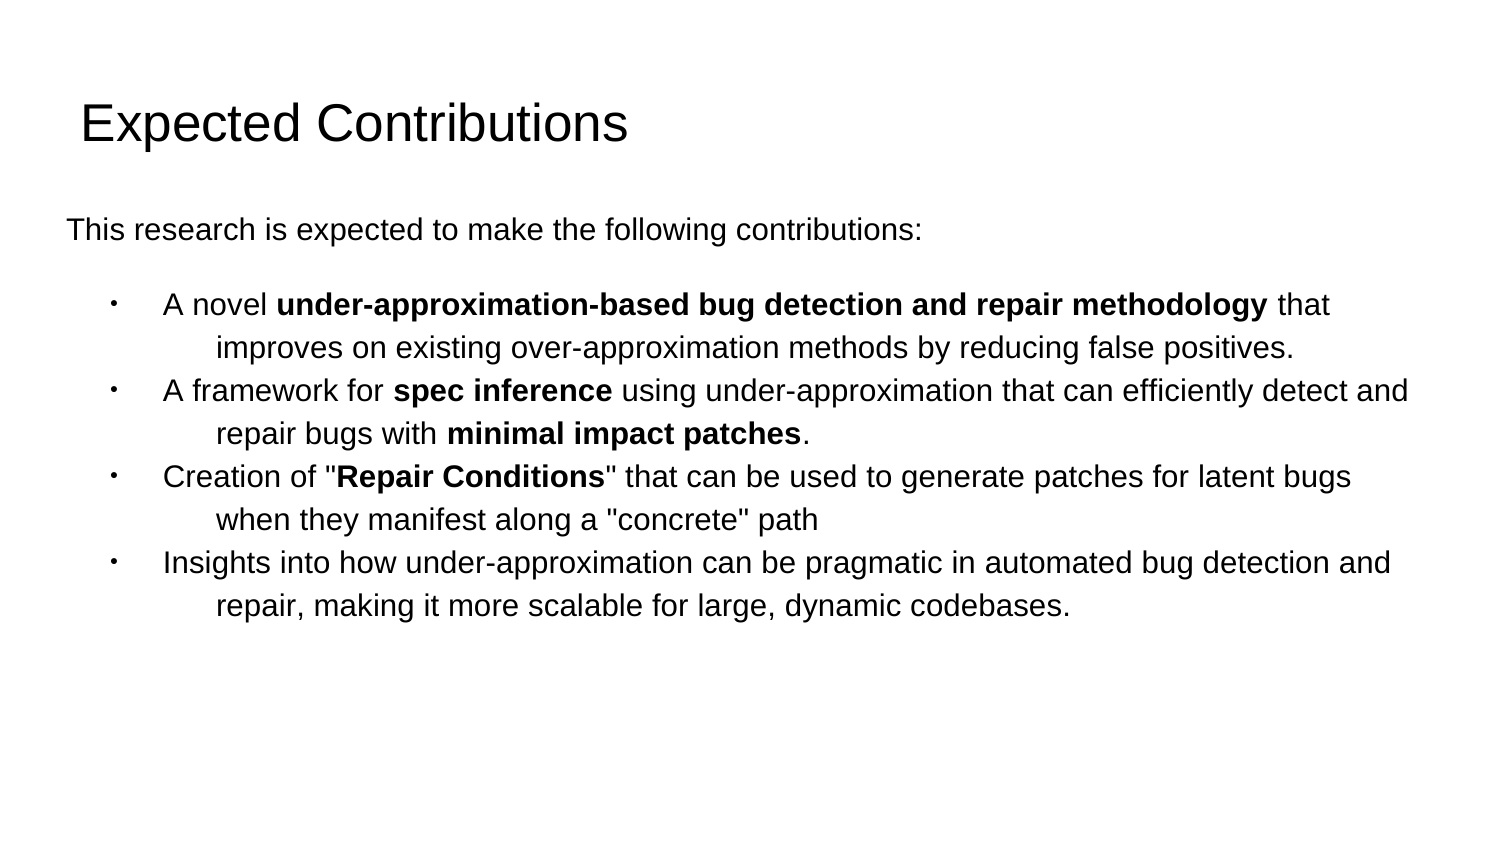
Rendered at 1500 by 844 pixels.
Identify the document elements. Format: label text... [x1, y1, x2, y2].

list This research is expected to make the following contributions: A novel under-approximation-based bug detection and repair methodology that improves on existing over-approximation methods by reducing false positives. A framework for spec inference using under-approximation that can efficiently detect and repair bugs with minimal impact patches. Creation of "Repair Conditions" that can be used to generate patches for latent bugs when they manifest along a "concrete" path Insights into how under-approximation can be pragmatic in automated bug detection and repair, making it more scalable for large, dynamic codebases. [51, 189, 1449, 750]
title Expected Contributions [51, 72, 1449, 167]
